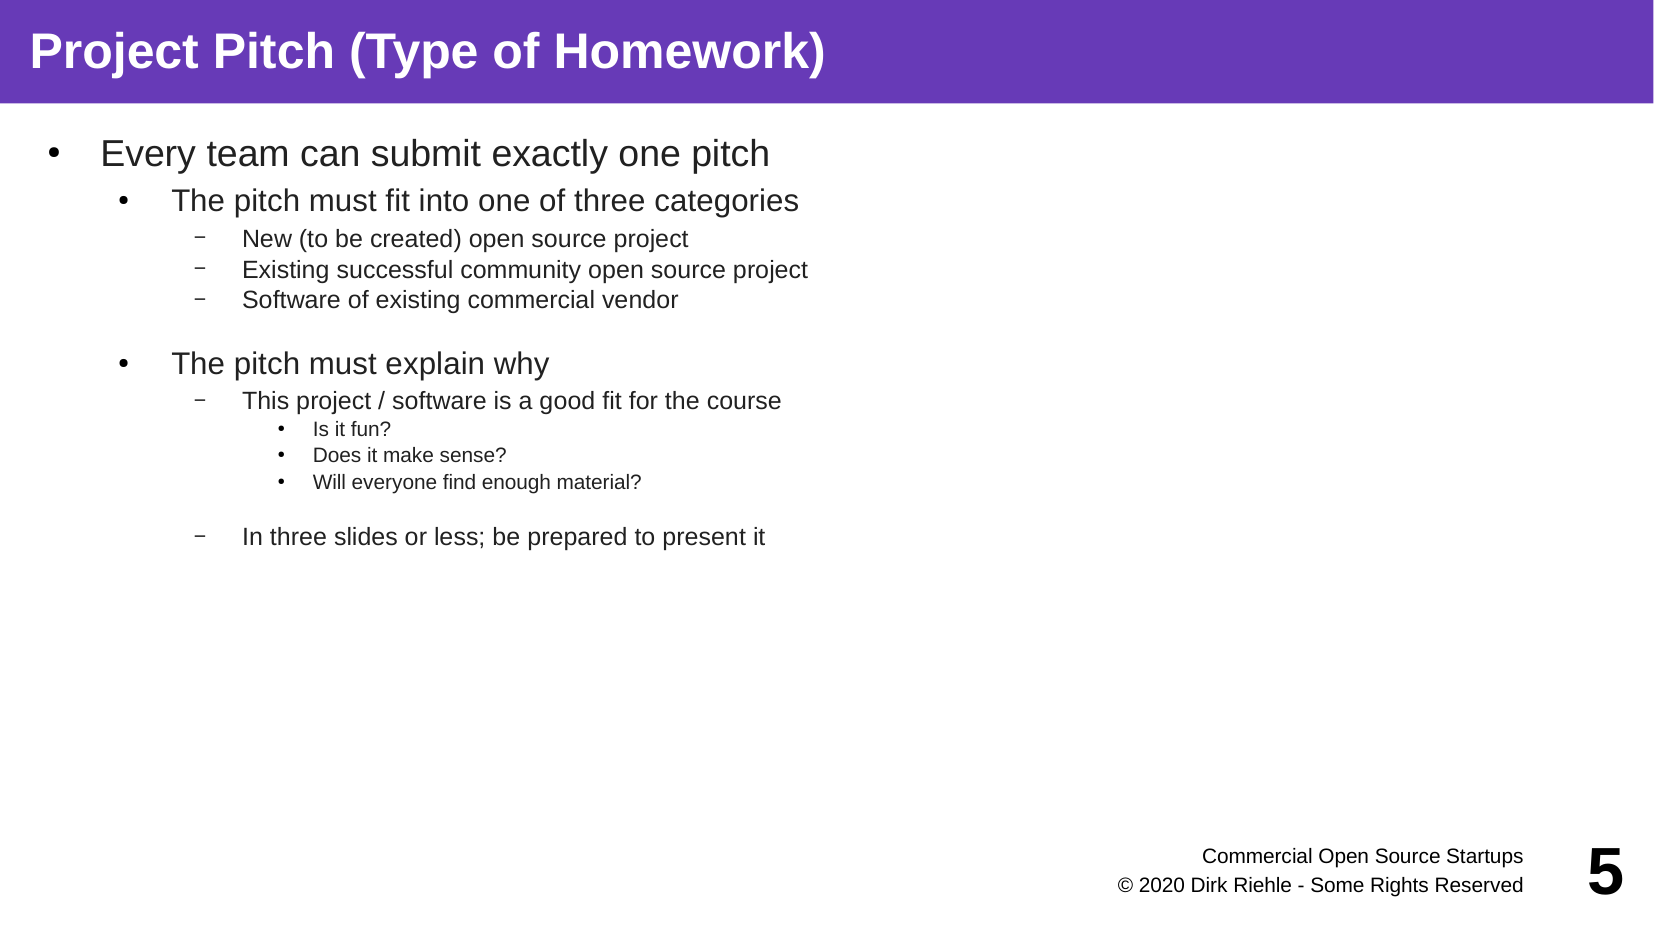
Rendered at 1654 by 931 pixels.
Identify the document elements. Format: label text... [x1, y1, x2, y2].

title Project Pitch (Type of Homework) [0, 0, 1654, 104]
list Every team can submit exactly one pitch The pitch must fit into one of three categories New (to be created) open source project Existing successful community open source project Software of existing commercial vendor The pitch must explain why This project / software is a good fit for the course Is it fun? Does it make sense? Will everyone find enough material? In three slides or less; be prepared to present it [29, 132, 1625, 813]
